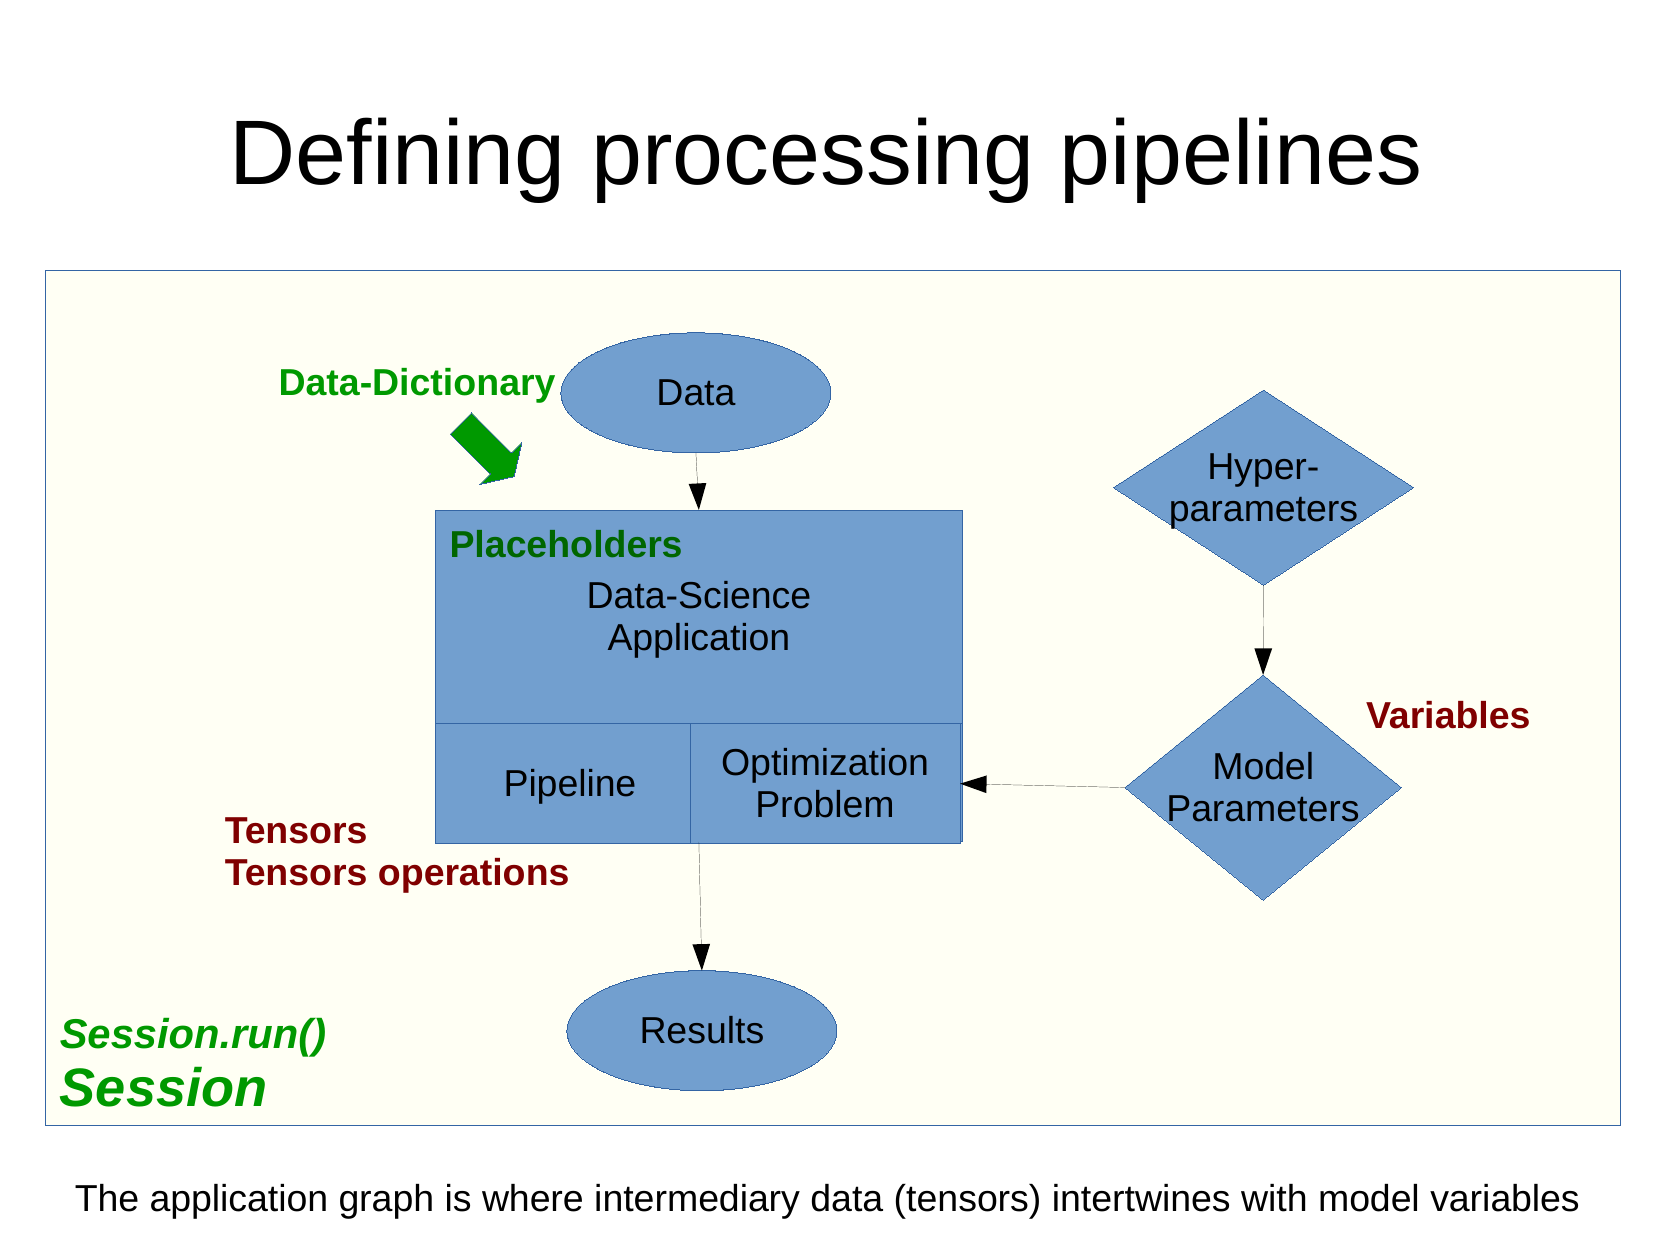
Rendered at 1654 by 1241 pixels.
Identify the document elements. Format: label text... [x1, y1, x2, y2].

text_box Tensors Tensors operations [210, 802, 661, 944]
text_box [450, 412, 522, 485]
text_box Data-Science Application [435, 510, 963, 724]
text_box Hyper- parameters [1113, 390, 1414, 585]
text_box Variables [1351, 687, 1654, 745]
text_box Data-Dictionary [263, 353, 624, 453]
text_box Results [566, 970, 837, 1091]
text_box Session.run() Session [45, 270, 1621, 1126]
text_box Pipeline [435, 723, 690, 844]
text_box Optimization Problem [690, 723, 961, 844]
text_box The application graph is where intermediary data (tensors) intertwines with model variables [60, 1170, 1654, 1241]
text_box Data [594, 332, 831, 453]
text_box Placeholders [434, 473, 795, 573]
text_box Model Parameters [1125, 675, 1402, 901]
title Defining processing pipelines [82, 49, 1571, 257]
text_box Pipeline [542, 778, 552, 794]
